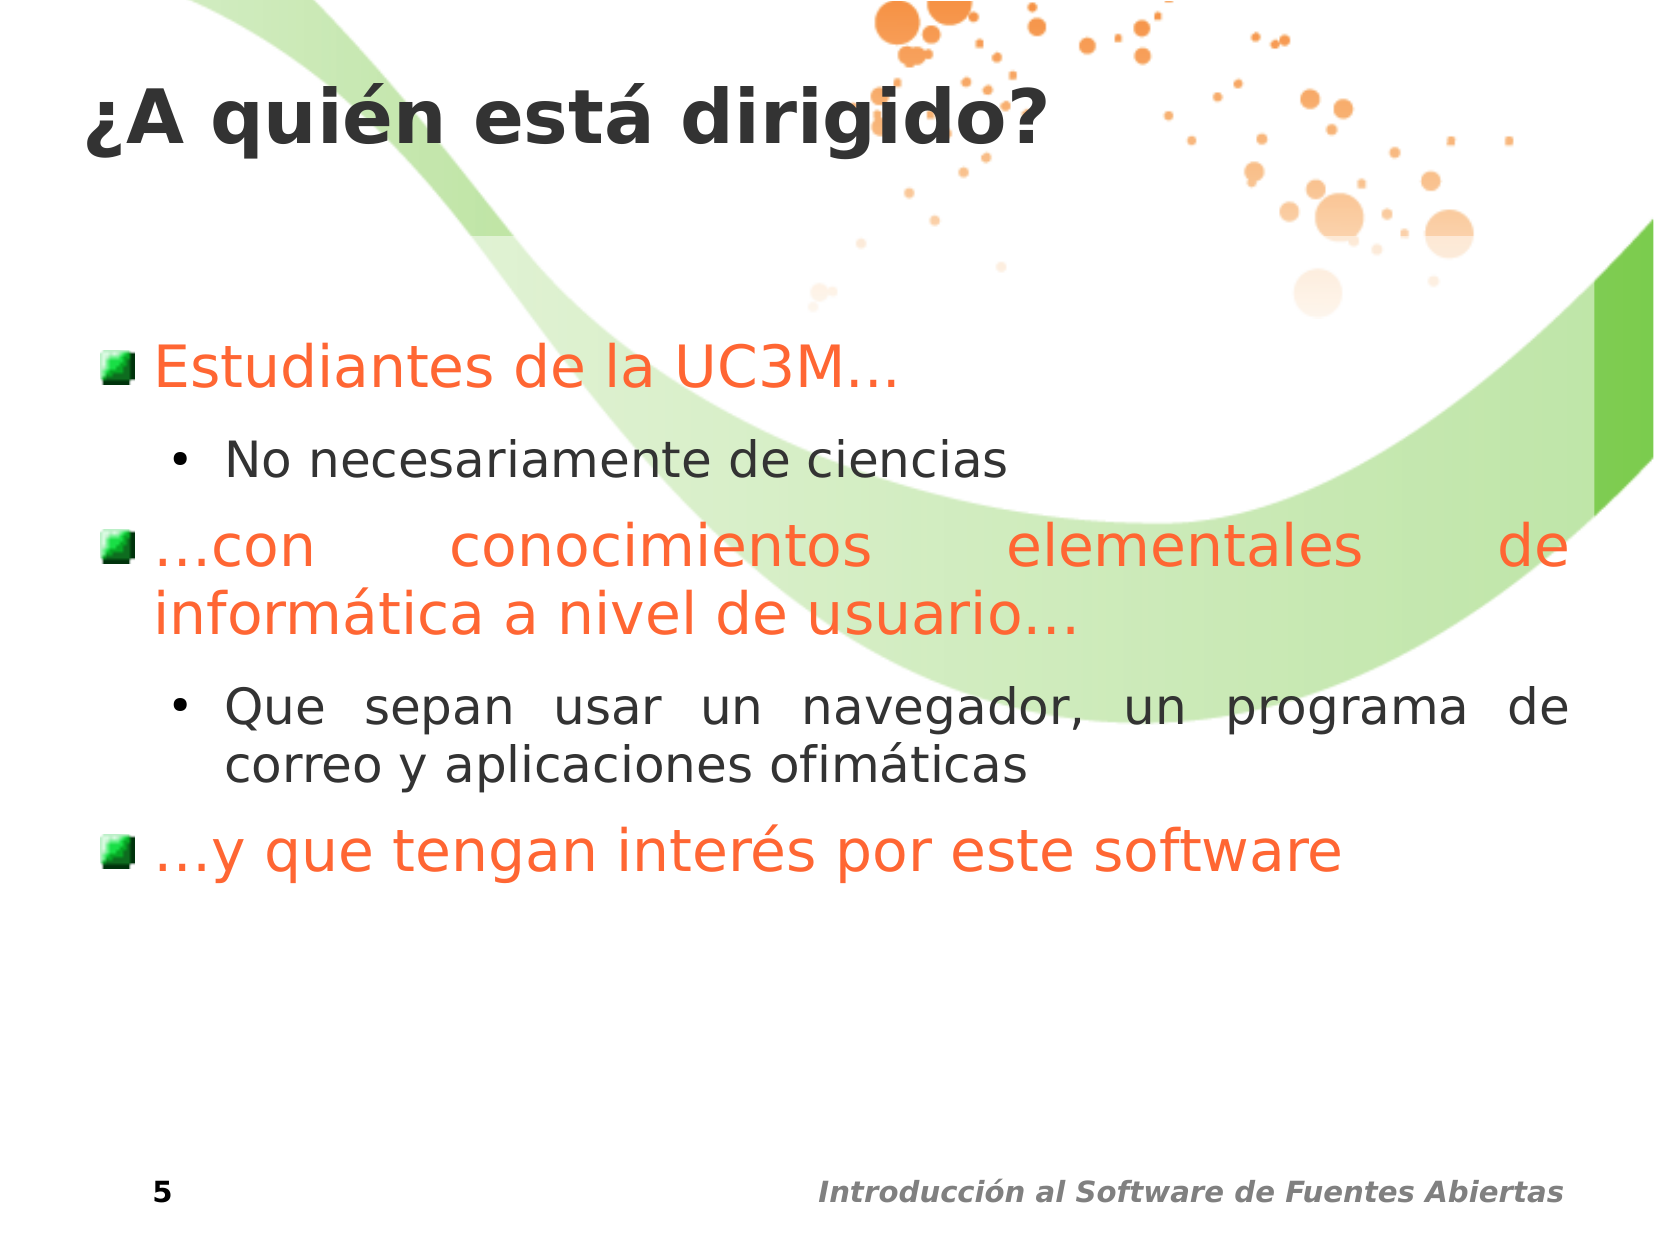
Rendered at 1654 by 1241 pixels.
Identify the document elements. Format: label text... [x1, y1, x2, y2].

title ¿A quién está dirigido? [82, 29, 1571, 207]
list Estudiantes de la UC3M... No necesariamente de ciencias …con conocimientos elementales de informática a nivel de usuario… Que sepan usar un navegador, un programa de correo y aplicaciones ofimáticas …y que tengan interés por este software [82, 236, 1571, 1152]
picture [185, 0, 1654, 754]
